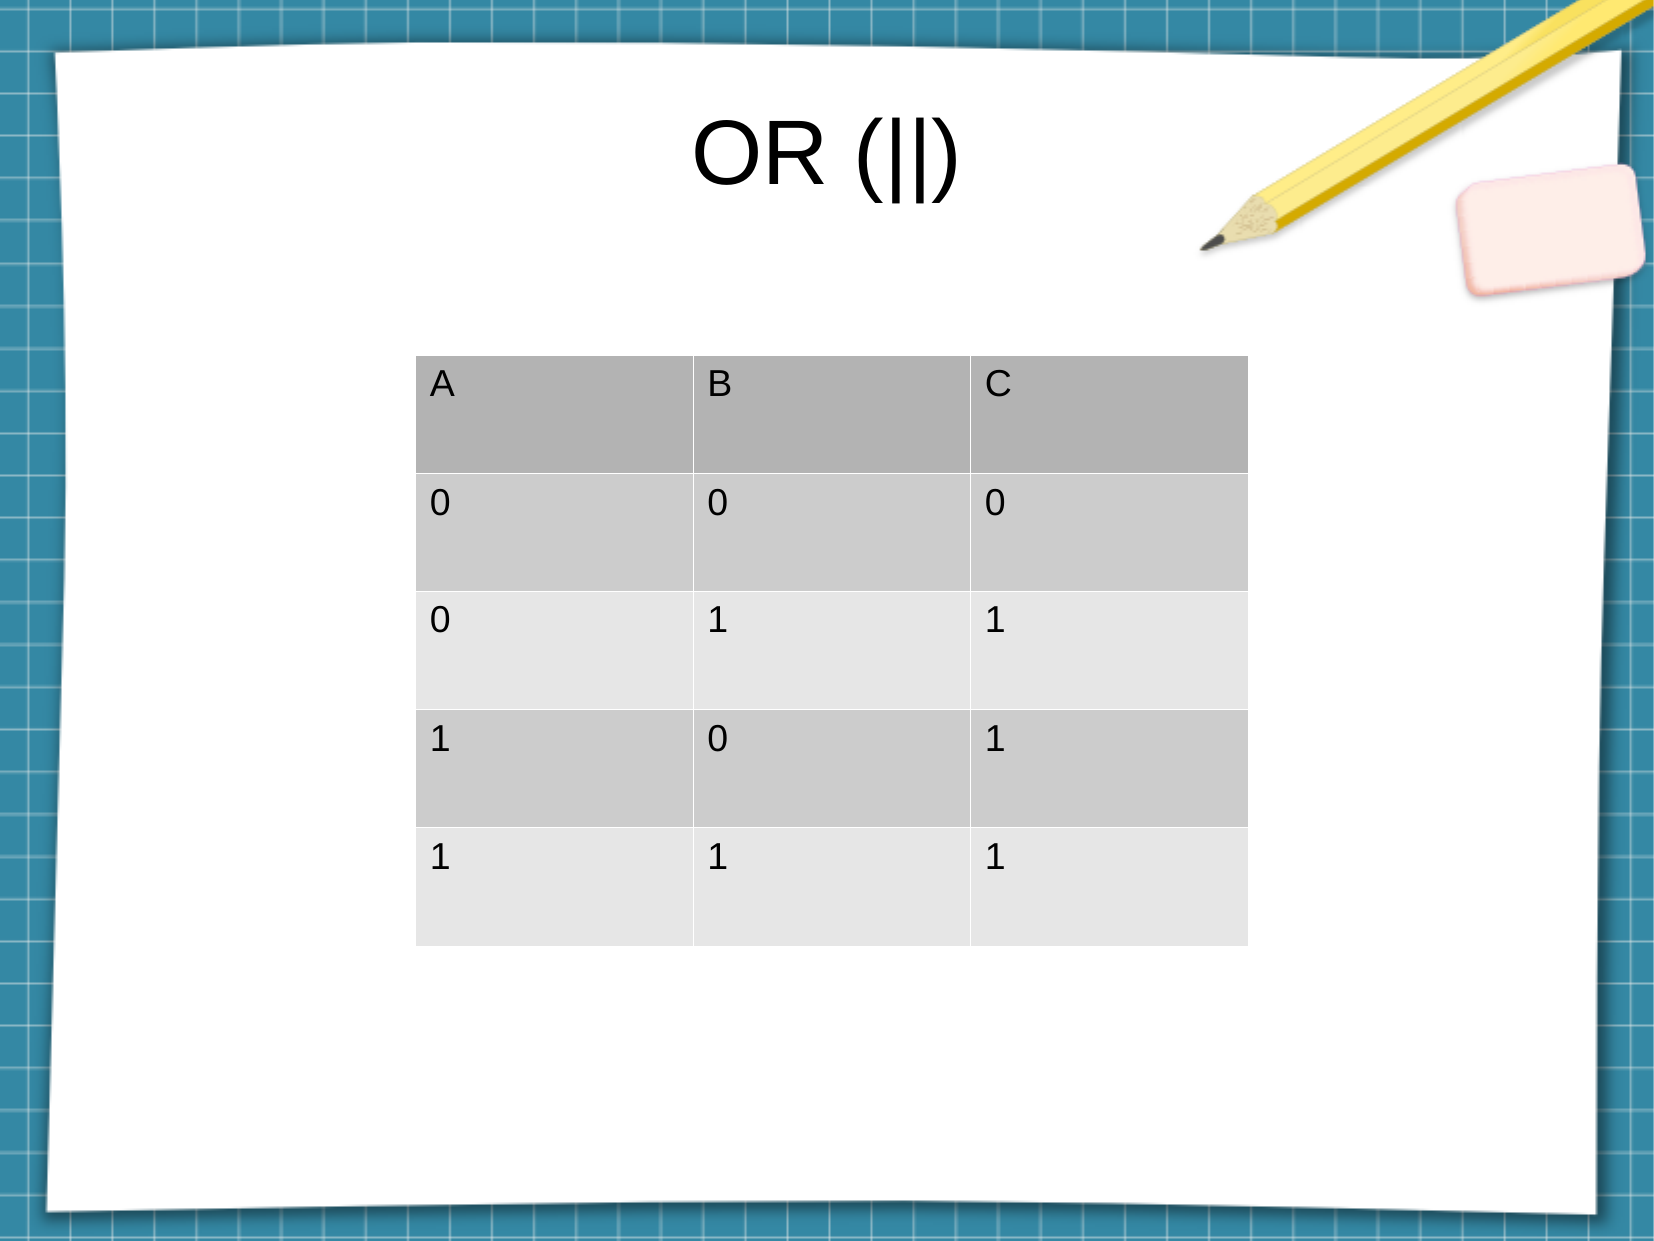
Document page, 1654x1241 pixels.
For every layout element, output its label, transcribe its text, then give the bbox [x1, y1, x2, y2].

table_cell 0 [416, 474, 693, 591]
table_header C [971, 356, 1248, 473]
table_cell 1 [416, 710, 693, 827]
table_cell 1 [694, 828, 970, 946]
table_cell 1 [971, 710, 1248, 827]
table_cell 1 [971, 828, 1248, 946]
table_cell 1 [694, 592, 970, 709]
table_cell 1 [416, 828, 693, 946]
table_cell 1 [971, 592, 1248, 709]
title OR (||) [82, 49, 1571, 257]
table_header A [416, 356, 693, 473]
table_cell 0 [416, 592, 693, 709]
picture [0, 0, 1654, 1241]
list [82, 290, 1571, 1010]
table_header B [694, 356, 970, 473]
table_cell 0 [971, 474, 1248, 591]
table_cell 0 [694, 710, 970, 827]
table_cell 0 [694, 474, 970, 591]
